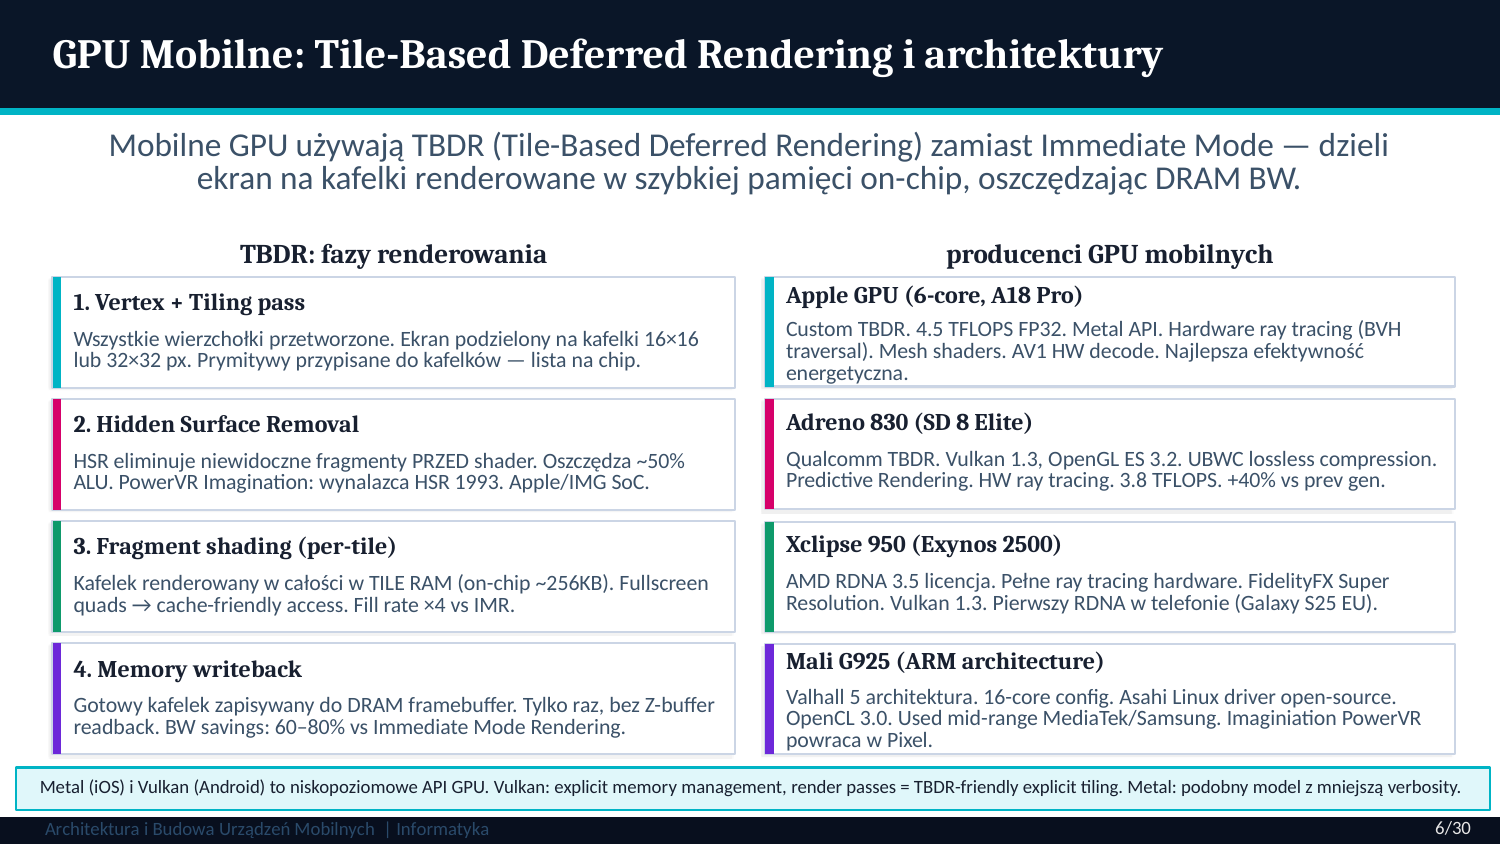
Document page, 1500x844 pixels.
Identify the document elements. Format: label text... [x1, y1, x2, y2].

text_box [765, 399, 1455, 509]
text_box [52, 643, 735, 754]
text_box AMD RDNA 3.5 licencja. Pełne ray tracing hardware. FidelityFX Super Resolution. Vulkan 1.3. Pierwszy RDNA w telefonie (Galaxy S25 EU). [786, 565, 1446, 623]
text_box Wszystkie wierzchołki przetworzone. Ekran podzielony na kafelki 16×16 lub 32×32 px. Prymitywy przypisane do kafelków — lista na chip. [73, 325, 726, 378]
text_box 1. Vertex + Tiling pass [73, 285, 726, 321]
text_box Valhall 5 architektura. 16-core config. Asahi Linux driver open-source. OpenCL 3.0. Used mid-range MediaTek/Samsung. Imaginiation PowerVR powraca w Pixel. [786, 688, 1446, 745]
text_box Gotowy kafelek zapisywany do DRAM framebuffer. Tylko raz, bez Z-buffer readback. BW savings: 60–80% vs Immediate Mode Rendering. [73, 692, 726, 744]
text_box Xclipse 950 (Exynos 2500) [786, 529, 1446, 561]
text_box 2. Hidden Surface Removal [73, 407, 726, 443]
text_box Architektura i Budowa Urządzeń Mobilnych | Informatyka [45, 819, 1420, 843]
text_box [0, 817, 1420, 844]
text_box [52, 399, 735, 510]
text_box TBDR: fazy renderowania [52, 237, 735, 274]
text_box Mobilne GPU używają TBDR (Tile-Based Deferred Rendering) zamiast Immediate Mode — dzieli ekran na kafelki renderowane w szybkiej pamięci on-chip, oszczędzając DRAM BW. [93, 123, 1407, 207]
text_box Mali G925 (ARM architecture) [786, 646, 1446, 679]
text_box Custom TBDR. 4.5 TFLOPS FP32. Metal API. Hardware ray tracing (BVH traversal). Mesh shaders. AV1 HW decode. Najlepsza efektywność energetyczna. [786, 320, 1446, 378]
text_box [52, 277, 735, 388]
text_box [16, 767, 1490, 810]
text_box 4. Memory writeback [73, 651, 726, 687]
text_box [765, 644, 1455, 754]
text_box [765, 277, 1455, 387]
text_box Metal (iOS) i Vulkan (Android) to niskopoziomowe API GPU. Vulkan: explicit memory management, render passes = TBDR-friendly explicit tiling. Metal: podobny model z mniejszą verbosity. [25, 772, 1490, 805]
text_box [765, 522, 1455, 632]
text_box producenci GPU mobilnych [765, 237, 1455, 274]
text_box [0, 0, 1500, 115]
text_box [52, 521, 735, 632]
text_box Adreno 830 (SD 8 Elite) [786, 407, 1446, 439]
text_box /30 [1420, 806, 1500, 844]
text_box 3. Fragment shading (per-tile) [73, 529, 726, 565]
text_box HSR eliminuje niewidoczne fragmenty PRZED shader. Oszczędza ~50% ALU. PowerVR Imagination: wynalazca HSR 1993. Apple/IMG SoC. [73, 447, 726, 500]
text_box Kafelek renderowany w całości w TILE RAM (on-chip ~256KB). Fullscreen quads → cache-friendly access. Fill rate ×4 vs IMR. [73, 569, 726, 622]
text_box Qualcomm TBDR. Vulkan 1.3, OpenGL ES 3.2. UBWC lossless compression. Predictive Rendering. HW ray tracing. 3.8 TFLOPS. +40% vs prev gen. [786, 443, 1446, 500]
text_box GPU Mobilne: Tile-Based Deferred Rendering i architektury [53, 9, 1447, 102]
text_box Apple GPU (6-core, A18 Pro) [786, 280, 1446, 312]
